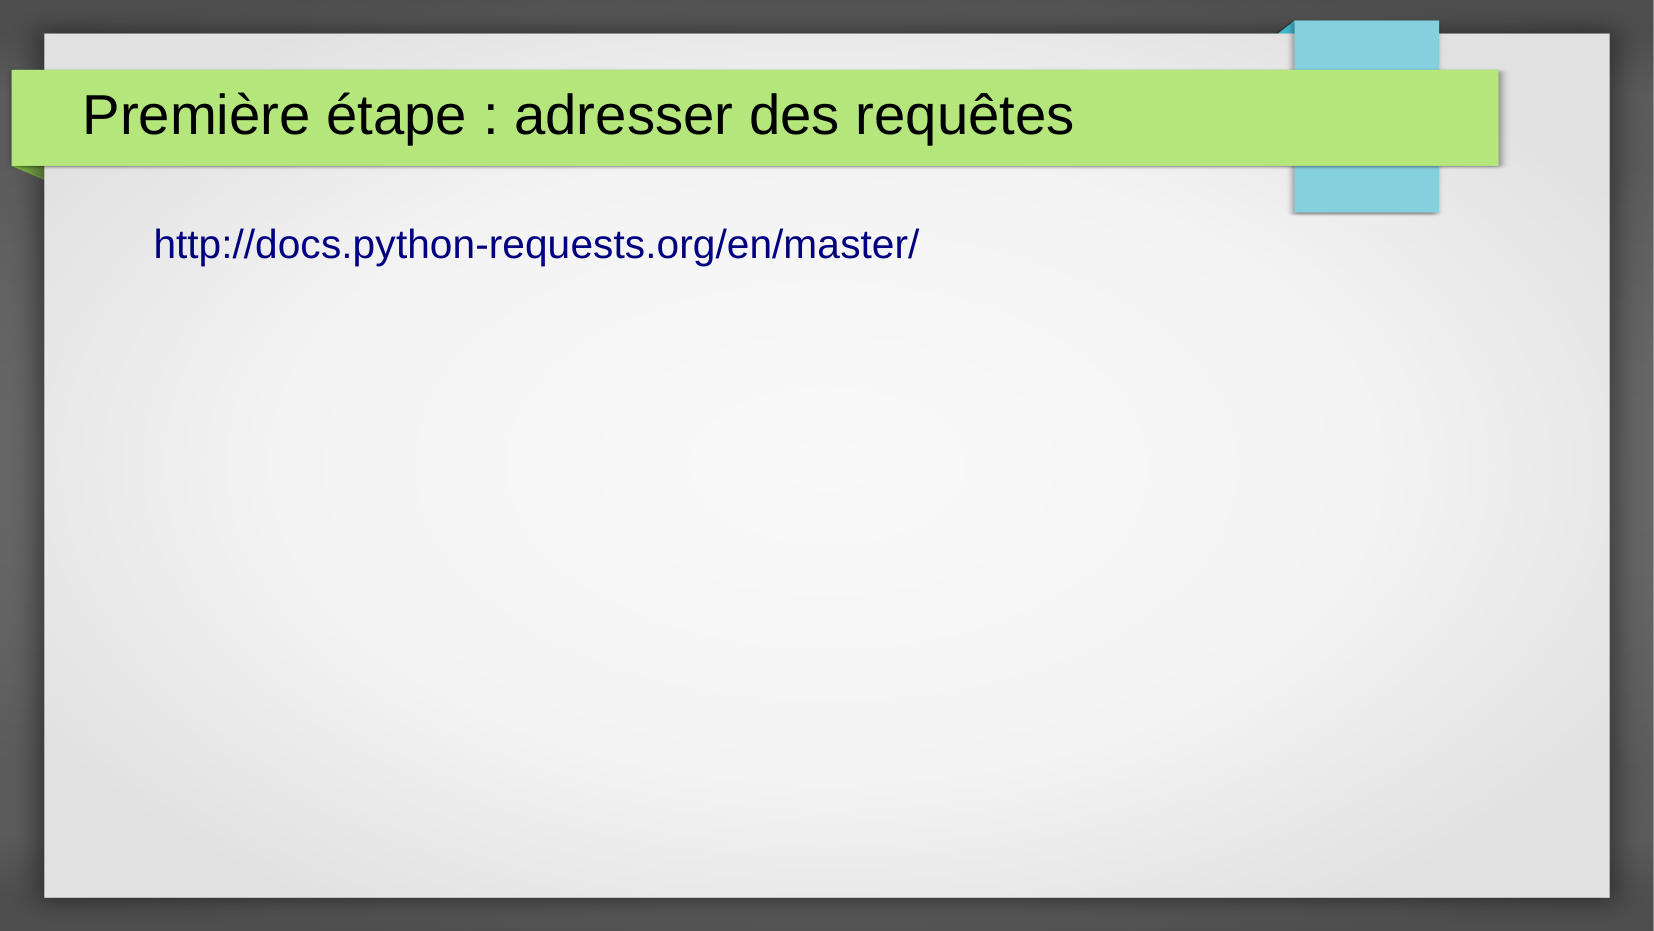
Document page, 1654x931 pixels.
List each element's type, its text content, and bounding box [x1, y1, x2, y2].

title Première étape : adresser des requêtes [82, 70, 1264, 160]
picture [0, 0, 1654, 931]
list http://docs.python-requests.org/en/master/ [82, 221, 1571, 479]
